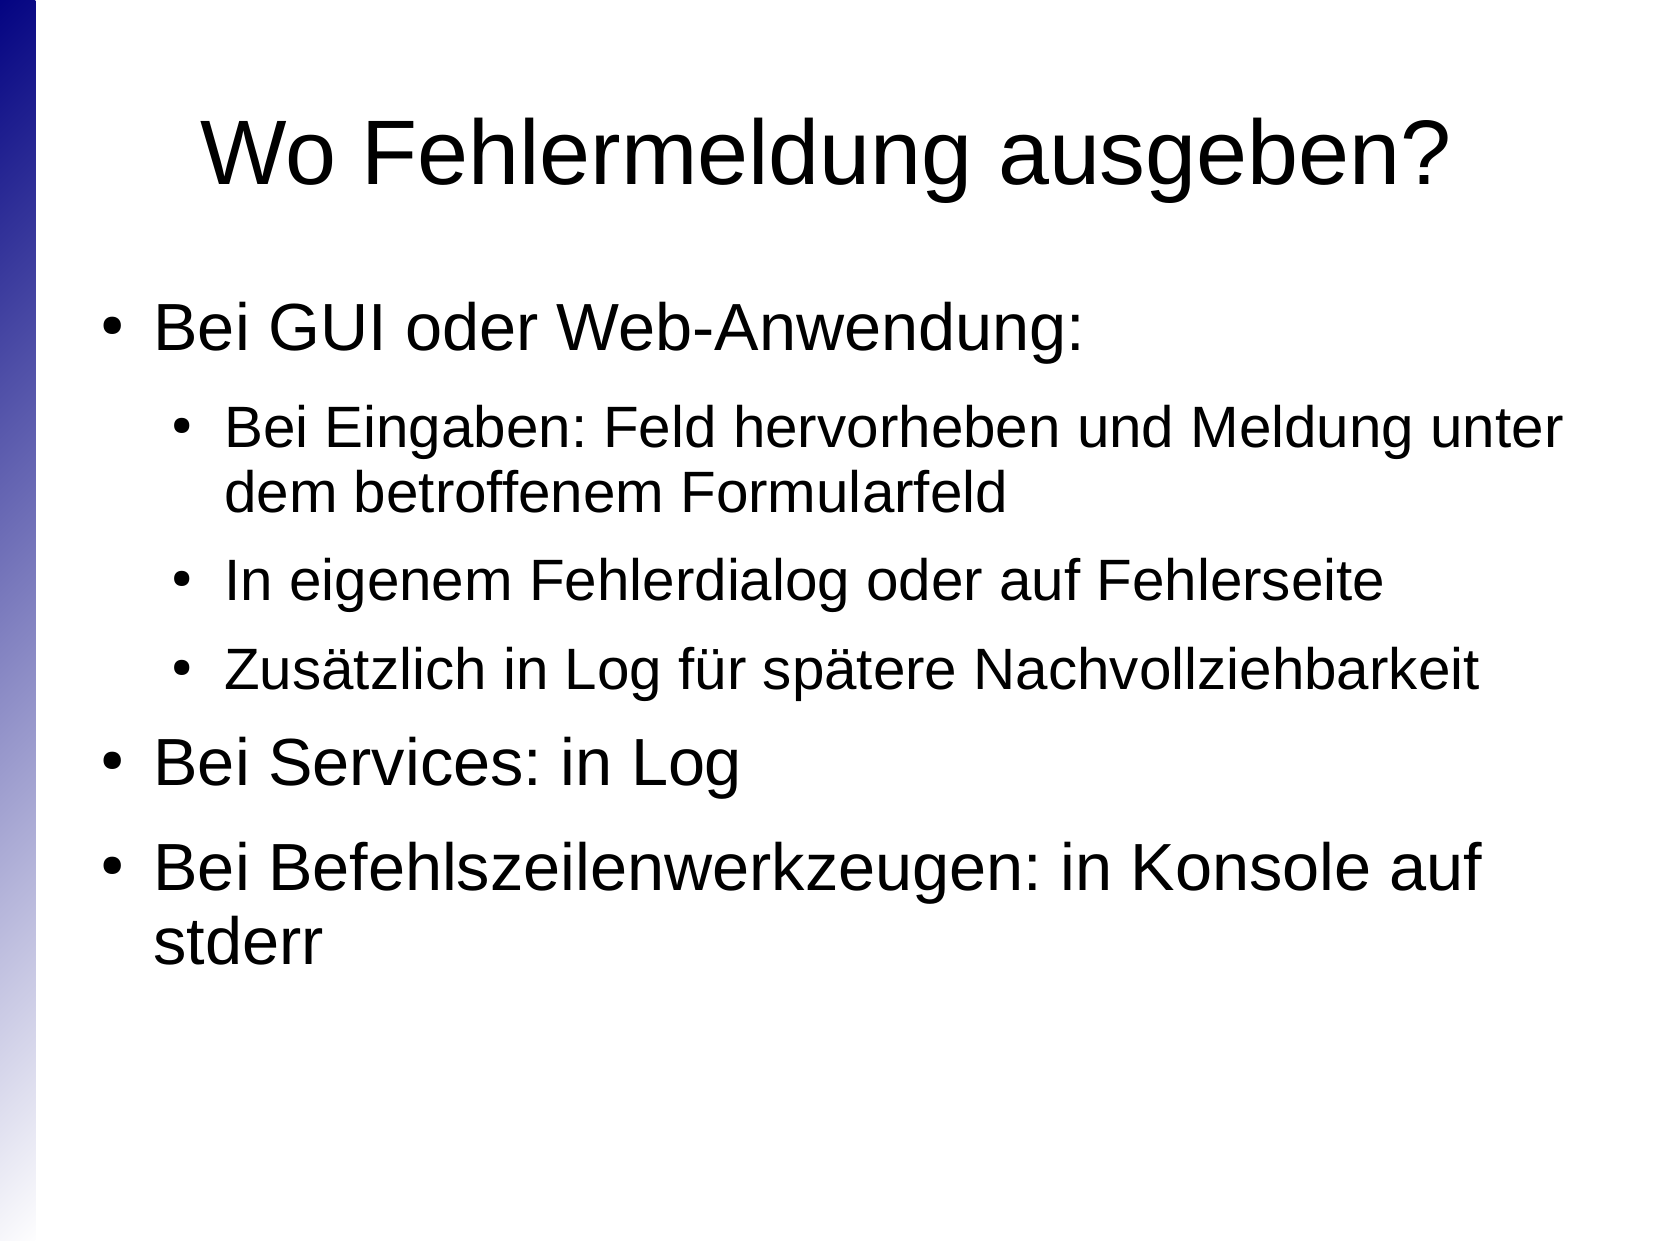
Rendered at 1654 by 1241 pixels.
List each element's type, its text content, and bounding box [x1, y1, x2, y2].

list Bei GUI oder Web-Anwendung: Bei Eingaben: Feld hervorheben und Meldung unter dem betroffenem Formularfeld In eigenem Fehlerdialog oder auf Fehlerseite Zusätzlich in Log für spätere Nachvollziehbarkeit Bei Services: in Log Bei Befehlszeilenwerkzeugen: in Konsole auf stderr [82, 290, 1571, 1109]
title Wo Fehlermeldung ausgeben? [82, 49, 1571, 257]
